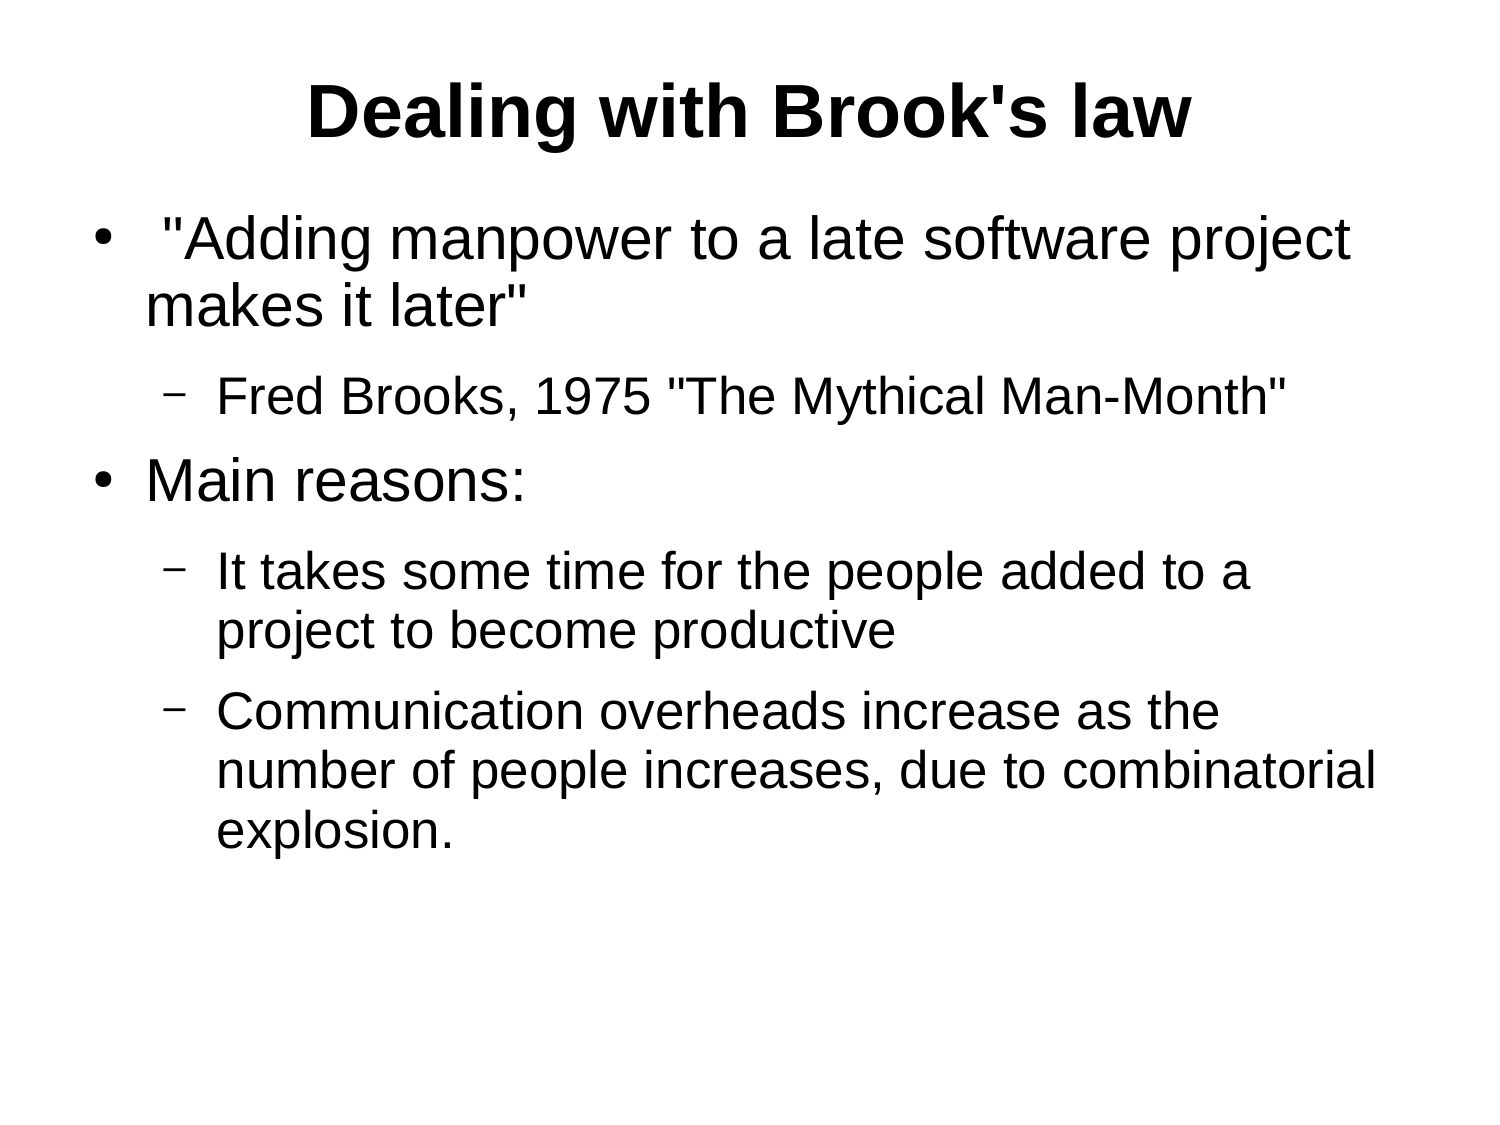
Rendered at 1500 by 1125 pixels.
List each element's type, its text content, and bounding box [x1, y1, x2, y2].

title Dealing with Brook's law [75, 44, 1425, 177]
list "Adding manpower to a late software project makes it later" Fred Brooks, 1975 "The Mythical Man-Month" Main reasons: It takes some time for the people added to a project to become productive Communication overheads increase as the number of people increases, due to combinatorial explosion. [75, 204, 1395, 1075]
